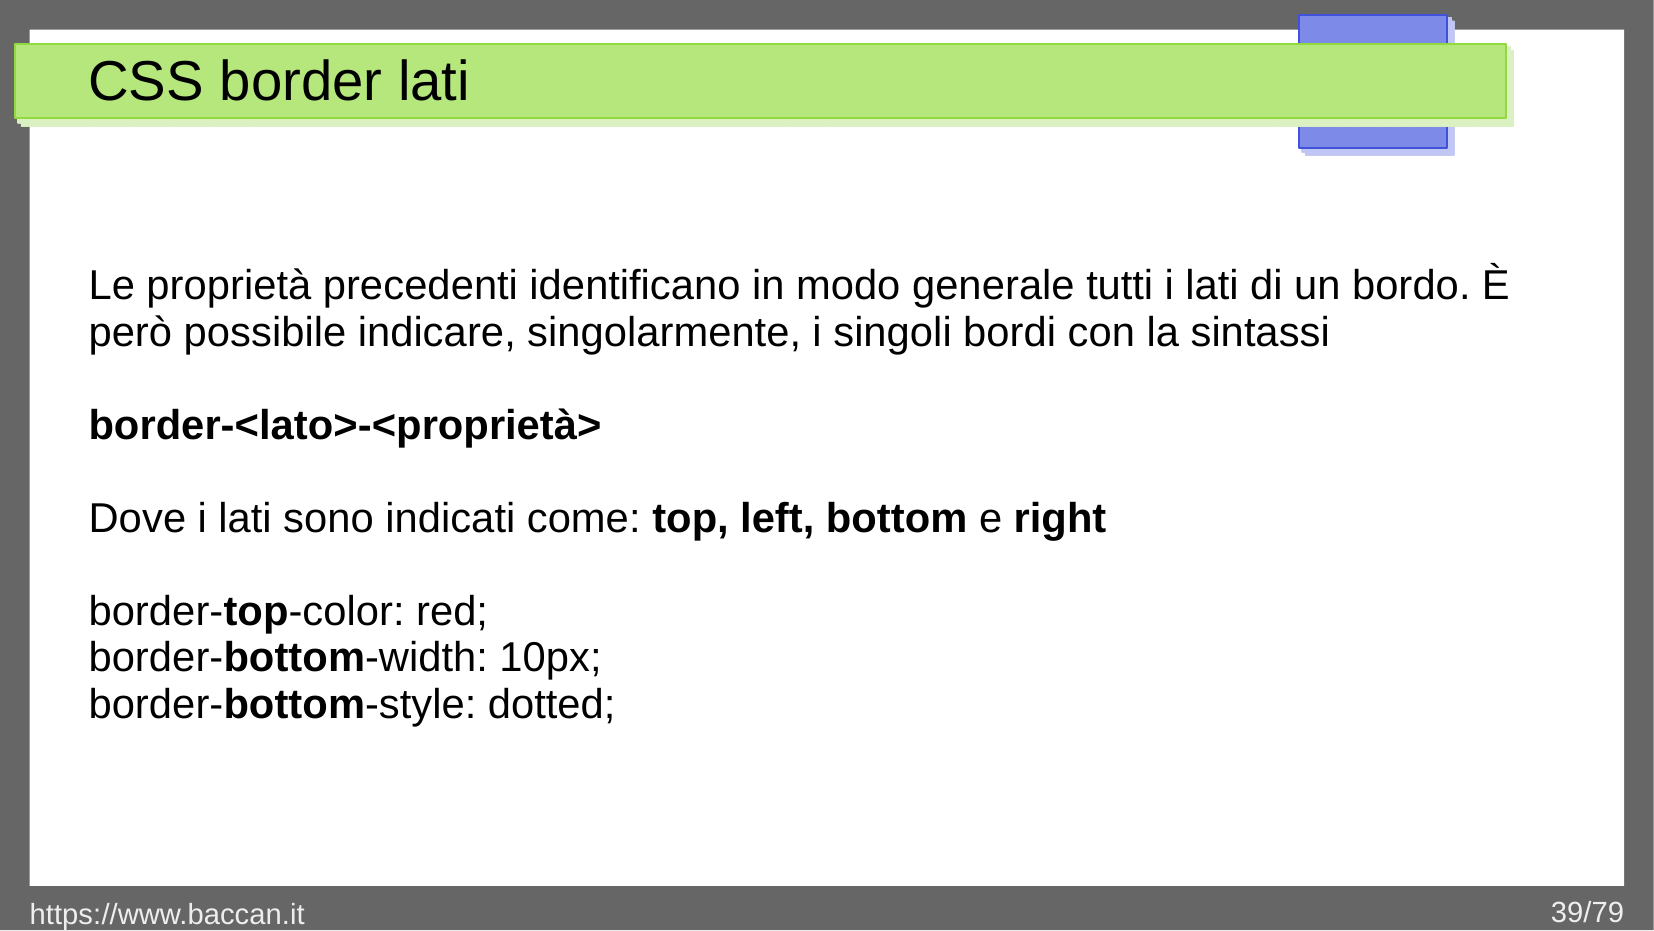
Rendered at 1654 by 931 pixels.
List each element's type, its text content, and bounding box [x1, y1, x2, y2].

title CSS border lati [88, 44, 1506, 119]
text_box Le proprietà precedenti identificano in modo generale tutti i lati di un bordo. È però possibile indicare, singolarmente, i singoli bordi con la sintassi border-<lato>-<proprietà> Dove i lati sono indicati come: top, left, bottom e right border-top-color: red; border-bottom-width: 10px; border-bottom-style: dotted; [88, 169, 1565, 820]
